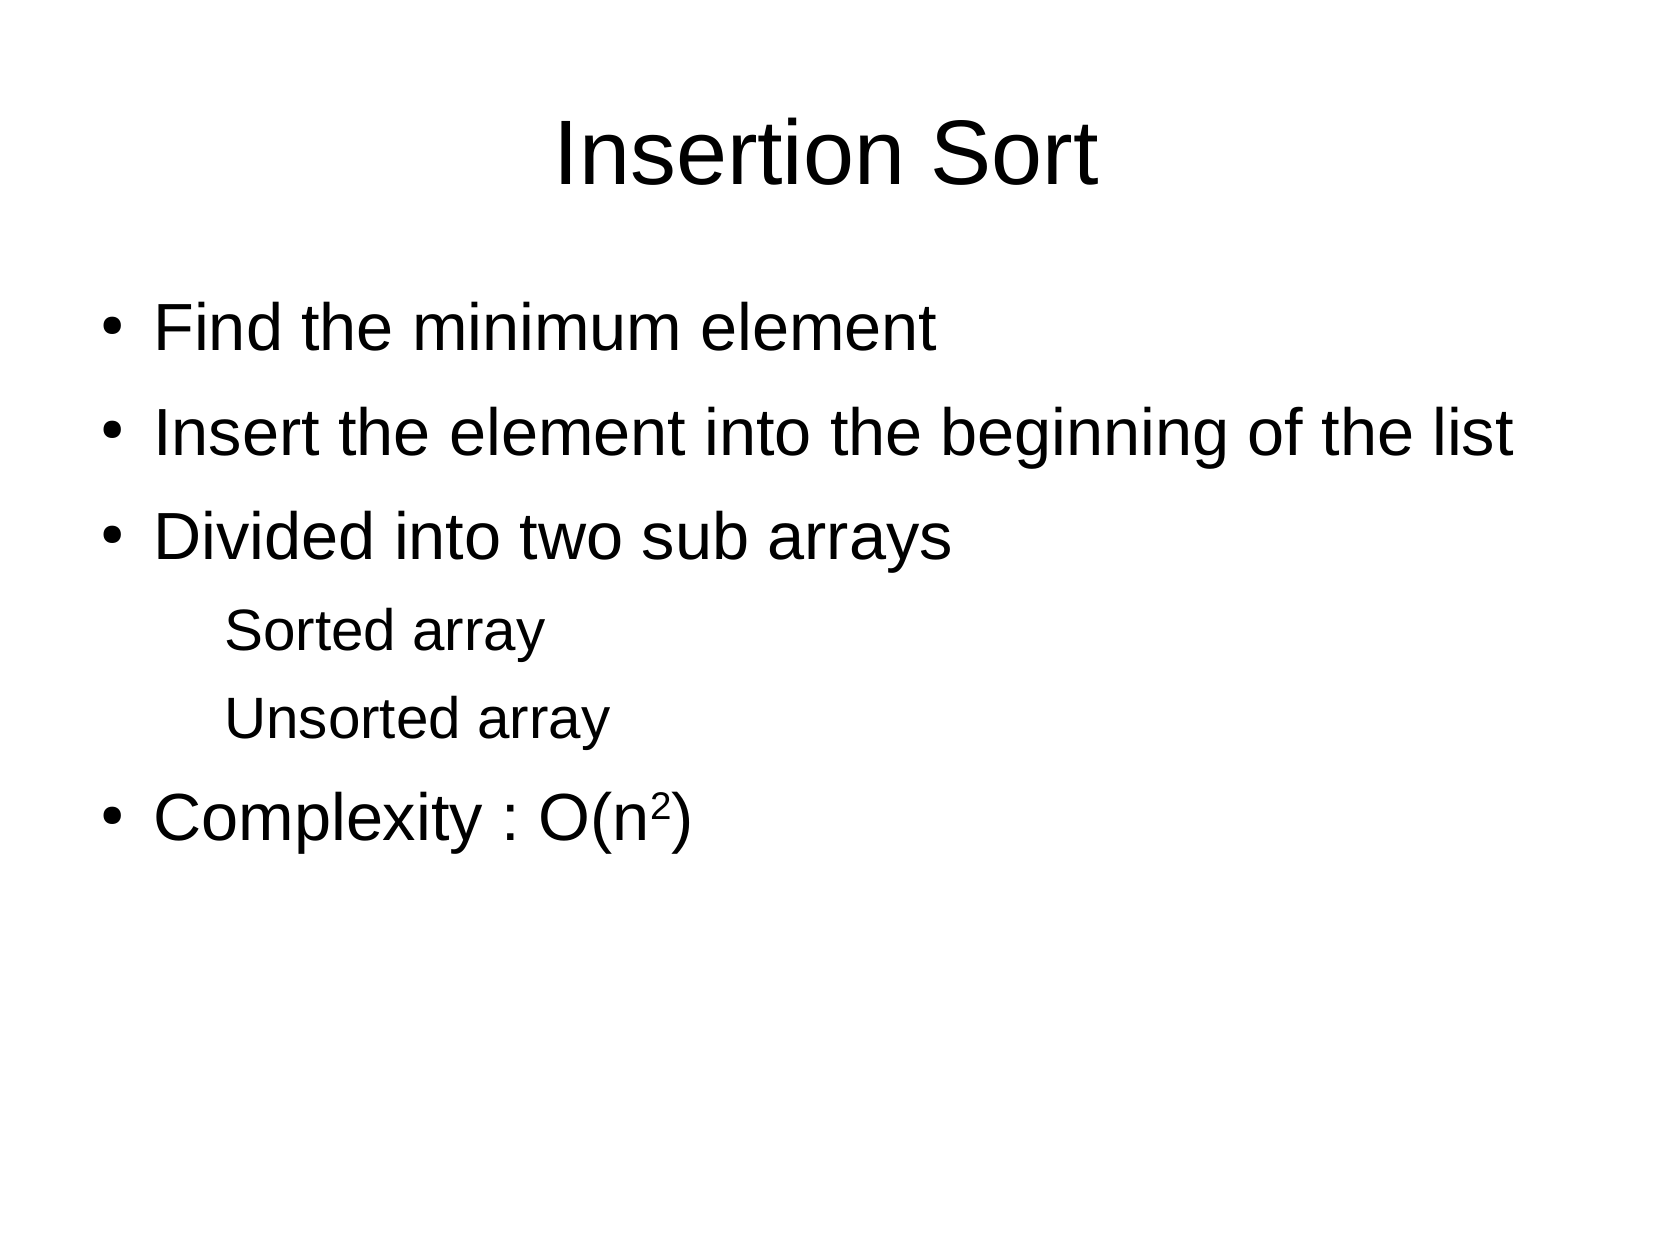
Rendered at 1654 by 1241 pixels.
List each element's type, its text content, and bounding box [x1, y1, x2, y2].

list Find the minimum element Insert the element into the beginning of the list Divided into two sub arrays Sorted array Unsorted array Complexity : O(n2) [82, 290, 1571, 1010]
title Insertion Sort [82, 49, 1571, 257]
